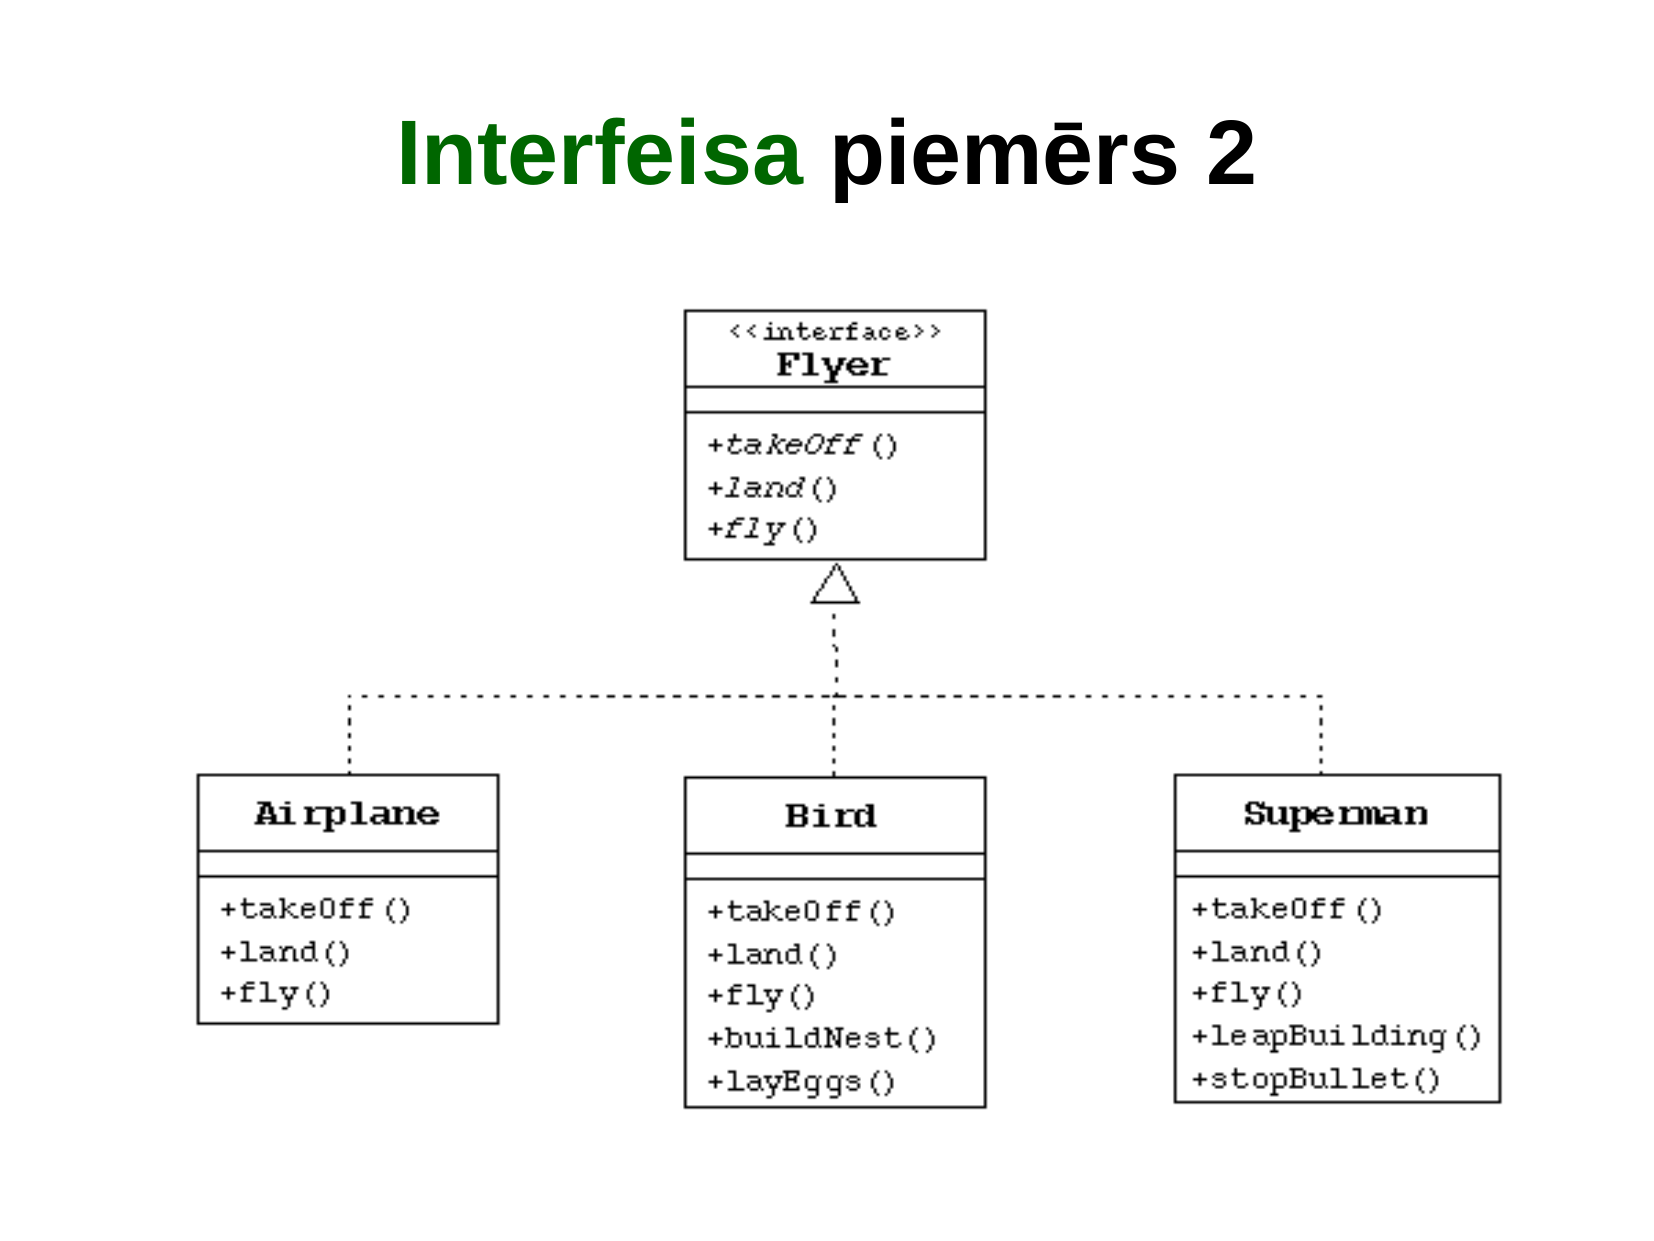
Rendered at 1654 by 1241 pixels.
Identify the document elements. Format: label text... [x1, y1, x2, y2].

picture [82, 290, 1538, 1123]
title Interfeisa piemērs 2 [82, 49, 1571, 257]
